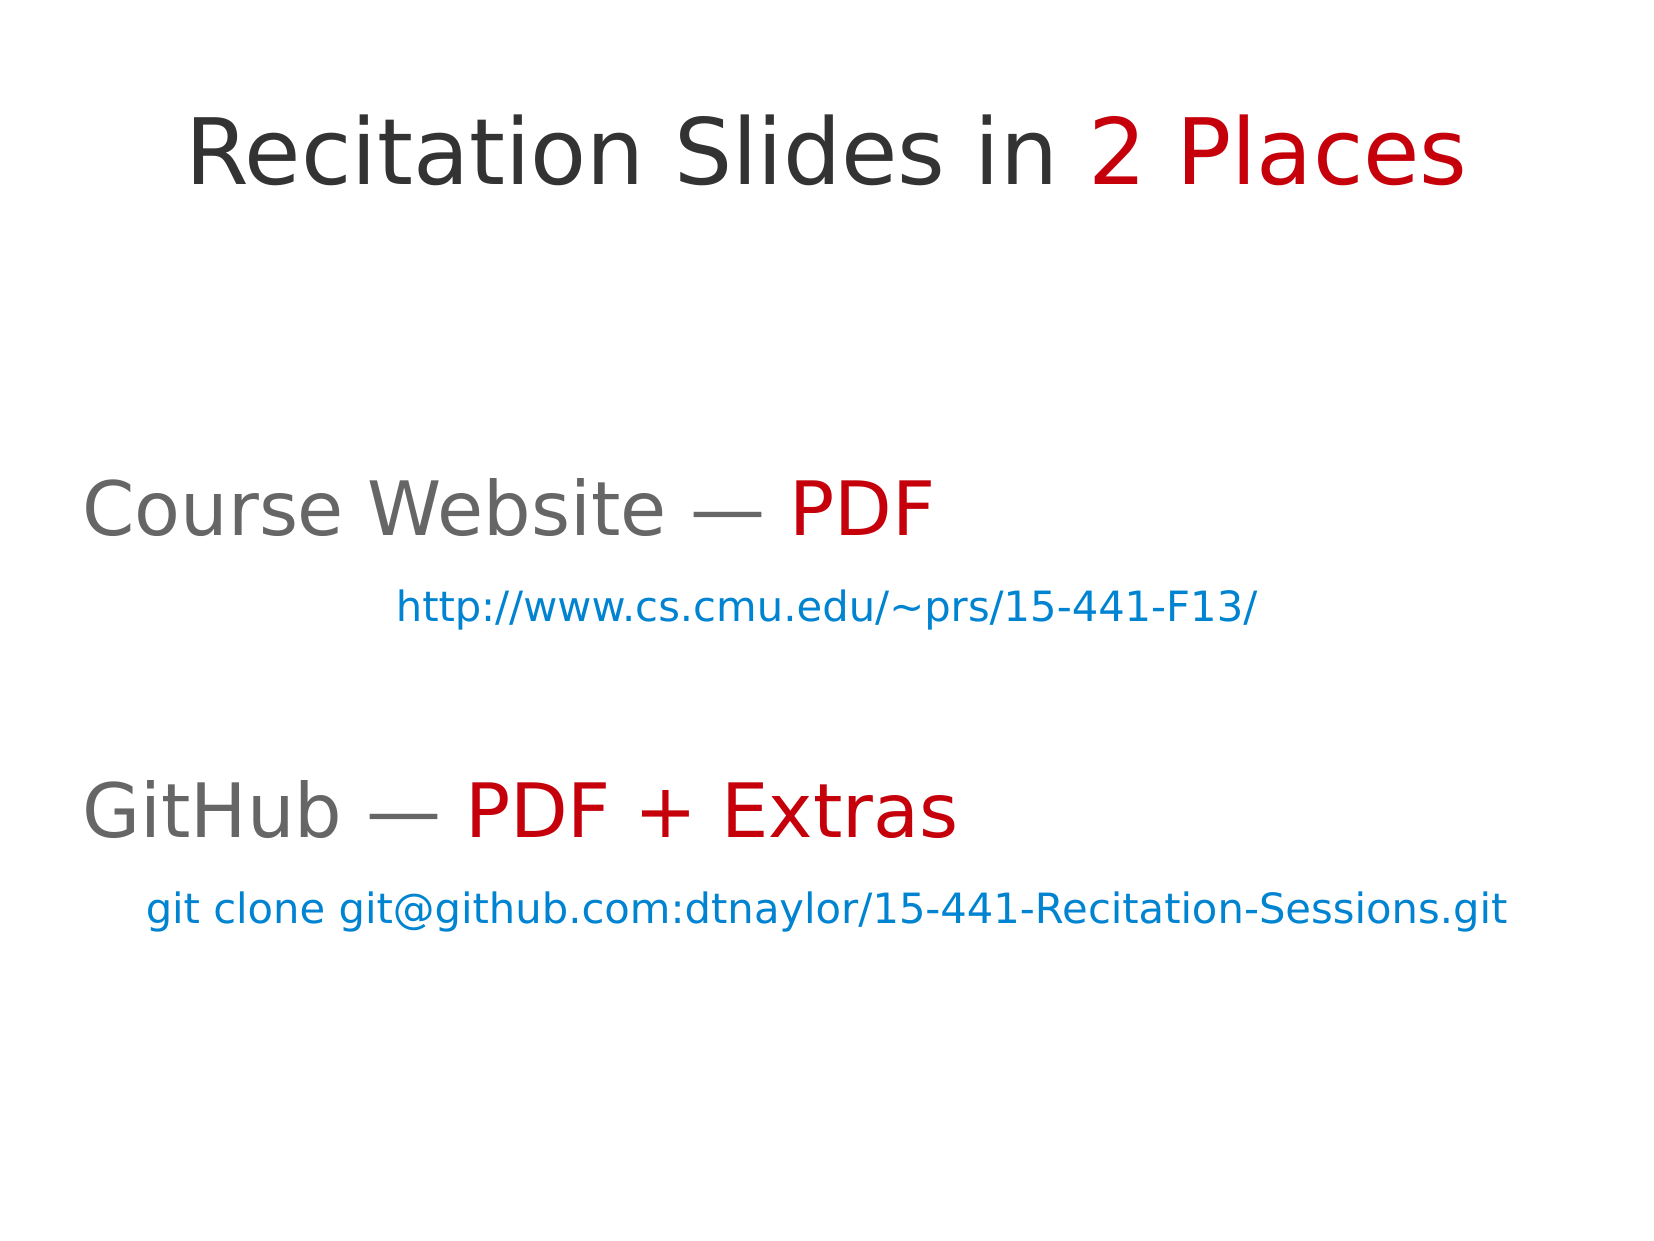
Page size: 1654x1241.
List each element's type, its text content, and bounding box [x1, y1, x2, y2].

title Recitation Slides in 2 Places [82, 49, 1571, 257]
list Course Website — PDF http://www.cs.cmu.edu/~prs/15-441-F13/ GitHub — PDF + Extras git clone git@github.com:dtnaylor/15-441-Recitation-Sessions.git [82, 290, 1571, 1109]
